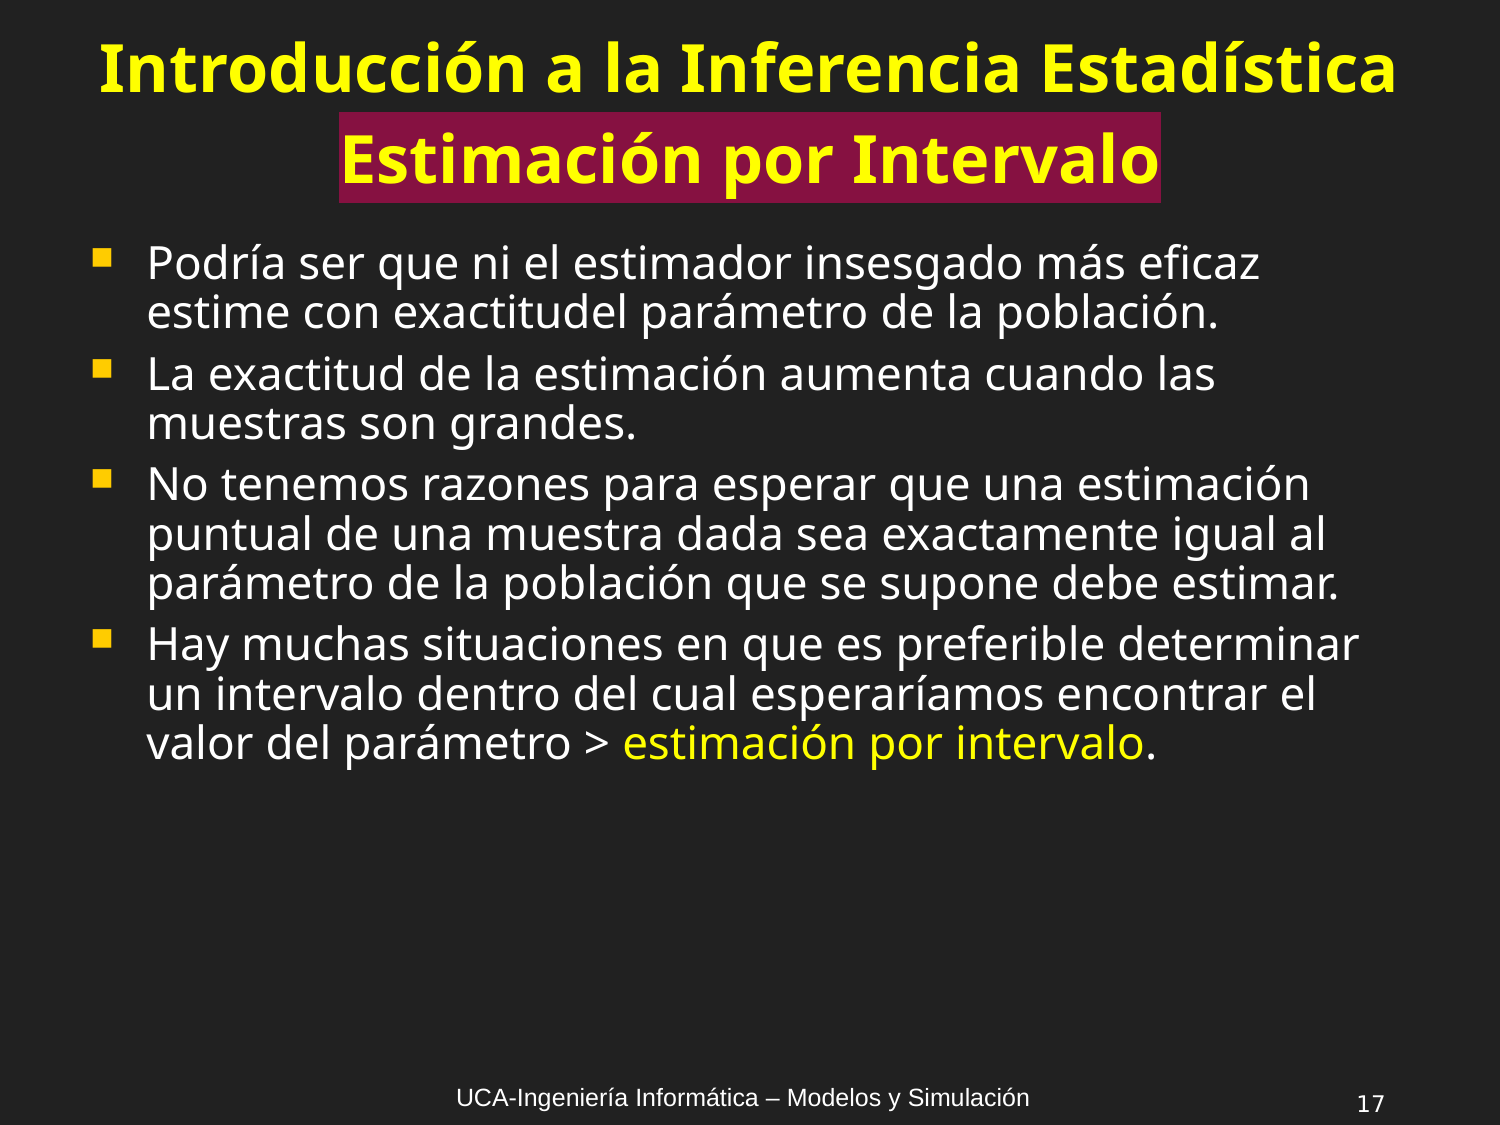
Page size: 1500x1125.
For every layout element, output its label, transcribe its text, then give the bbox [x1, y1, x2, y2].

list Podría ser que ni el estimador insesgado más eficaz estime con exactitudel parámetro de la población. La exactitud de la estimación aumenta cuando las muestras son grandes. No tenemos razones para esperar que una estimación puntual de una muestra dada sea exactamente igual al parámetro de la población que se supone debe estimar. Hay muchas situaciones en que es preferible determinar un intervalo dentro del cual esperaríamos encontrar el valor del parámetro > estimación por intervalo. [75, 232, 1425, 1051]
title Introducción a la Inferencia Estadística Estimación por Intervalo [75, 37, 1426, 188]
